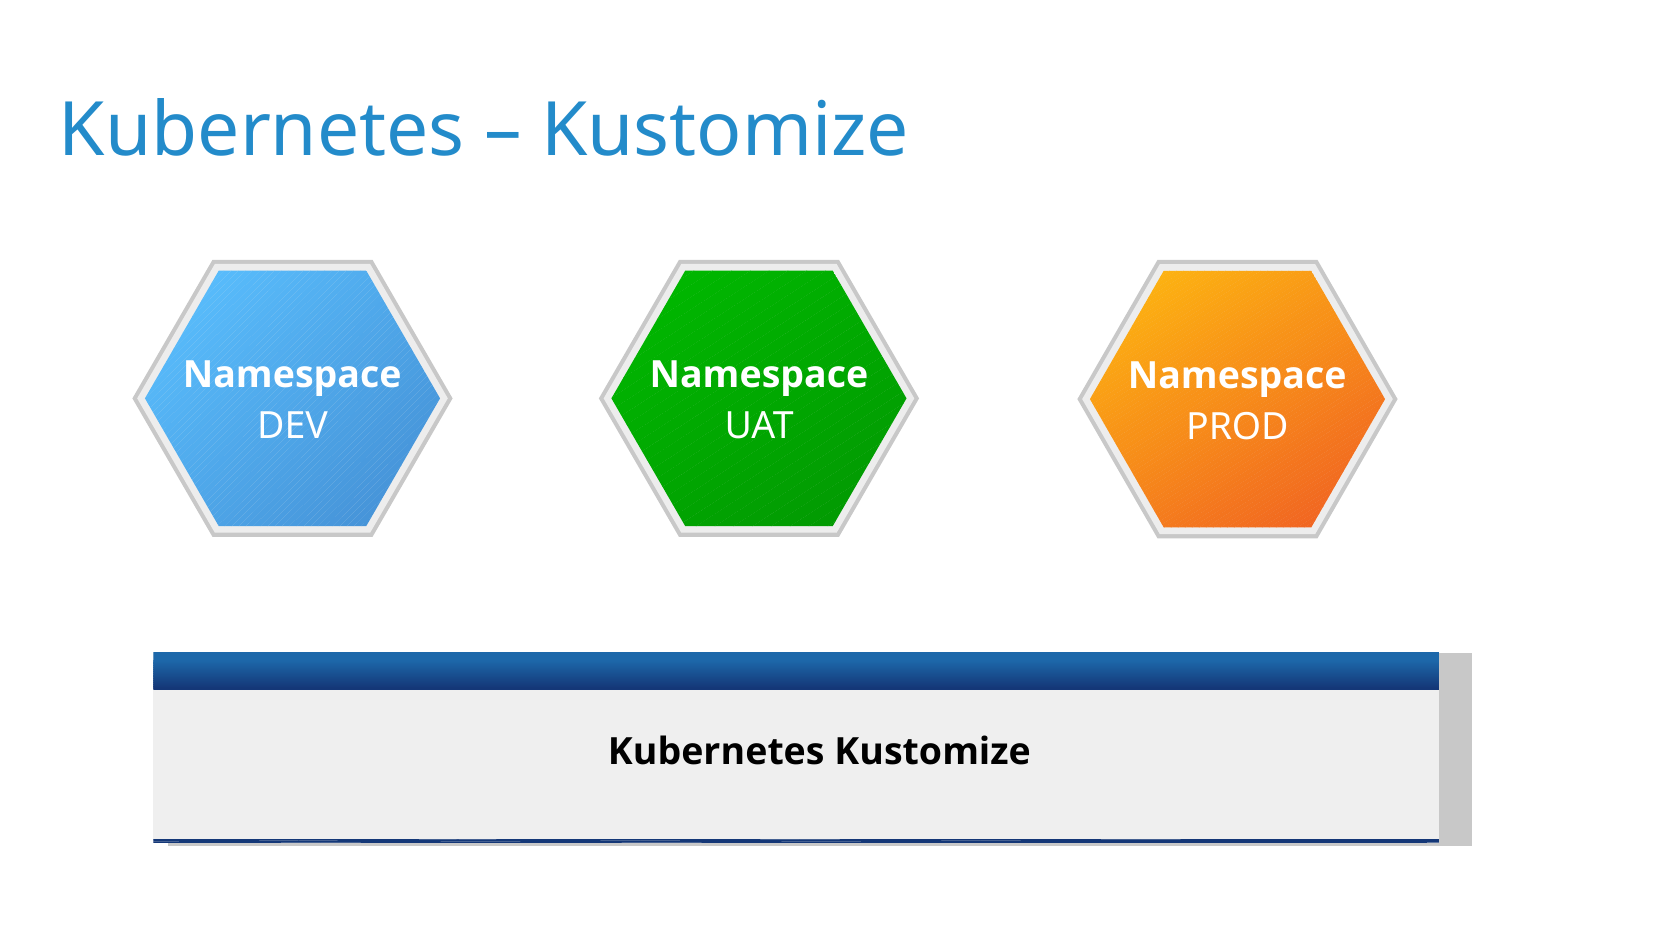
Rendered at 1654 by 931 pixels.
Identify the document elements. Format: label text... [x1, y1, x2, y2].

picture [578, 239, 939, 558]
picture [112, 239, 473, 558]
picture [1057, 239, 1418, 559]
picture [56, 643, 1583, 857]
title Kubernetes – Kustomize [59, 59, 1595, 178]
